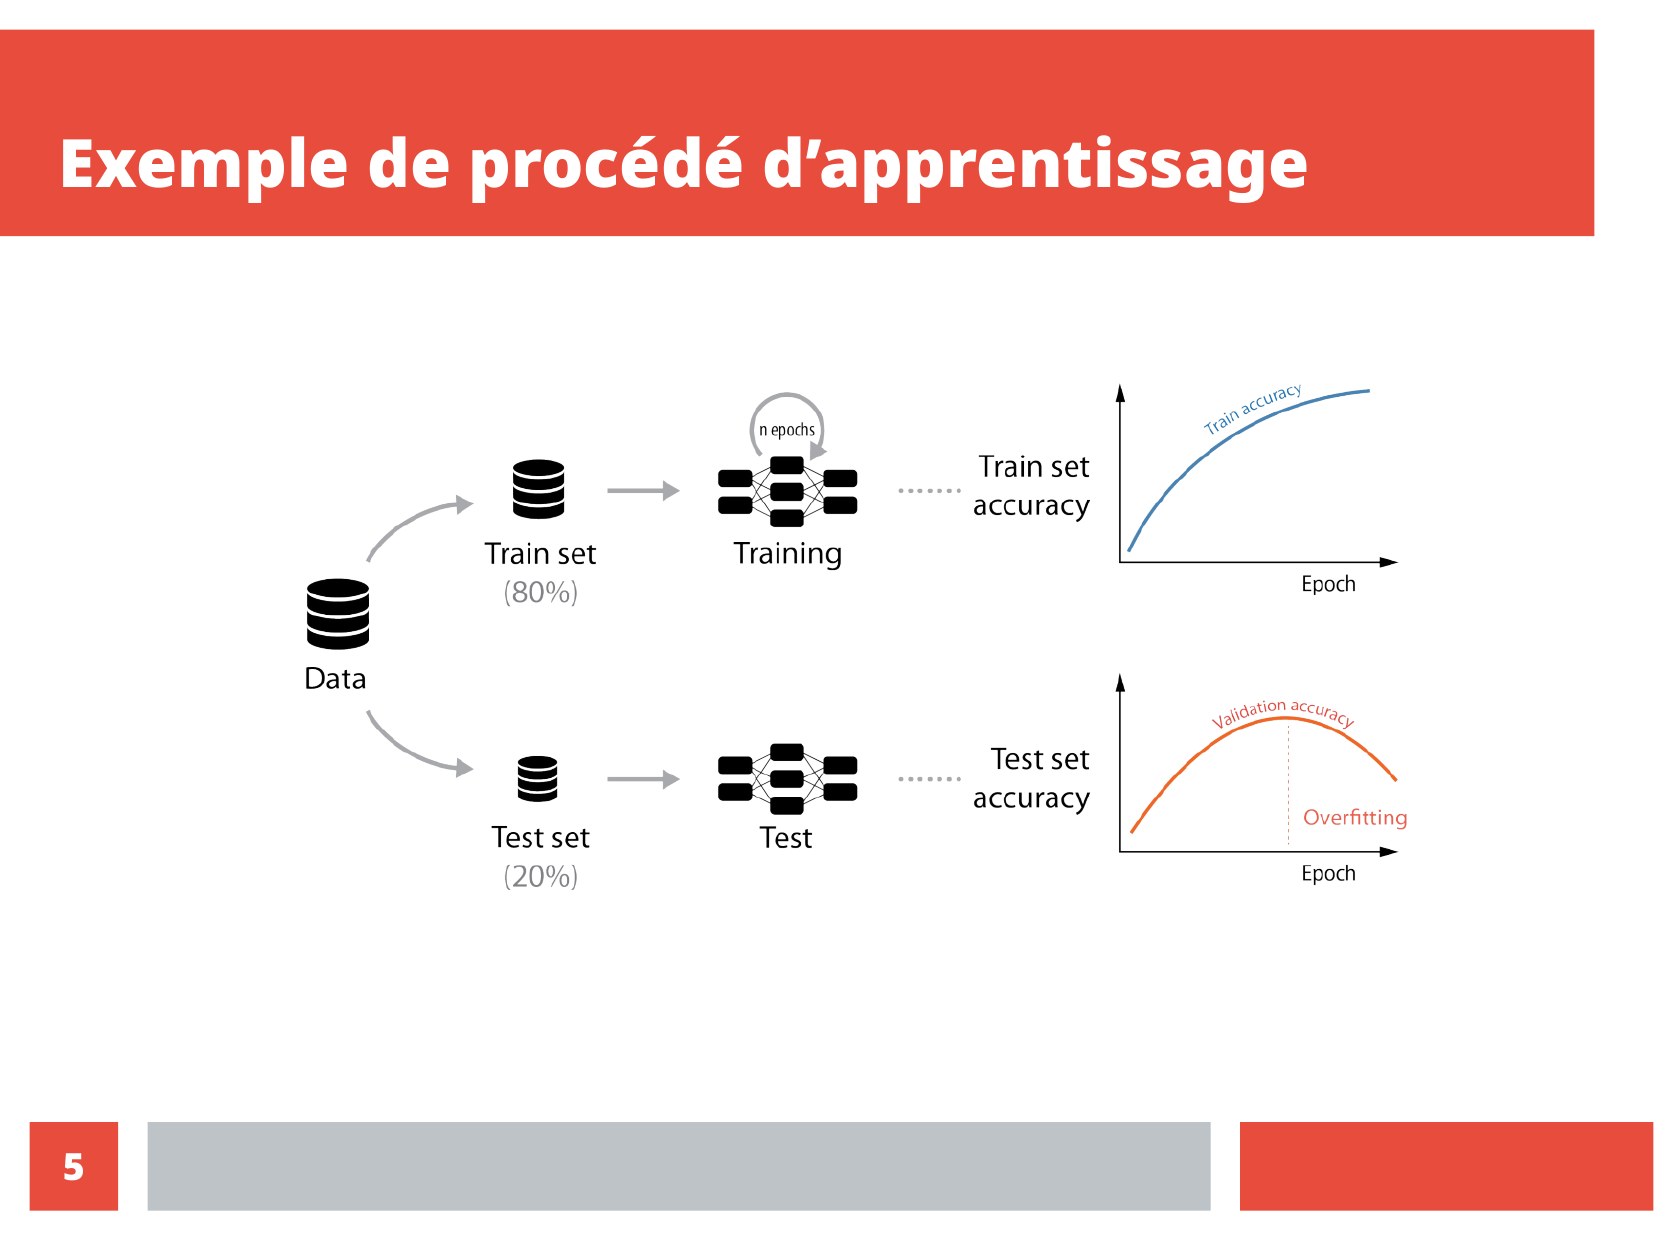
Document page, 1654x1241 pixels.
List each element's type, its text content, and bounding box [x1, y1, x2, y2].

picture [144, 342, 1437, 993]
title Exemple de procédé d’apprentissage [59, 59, 1595, 207]
